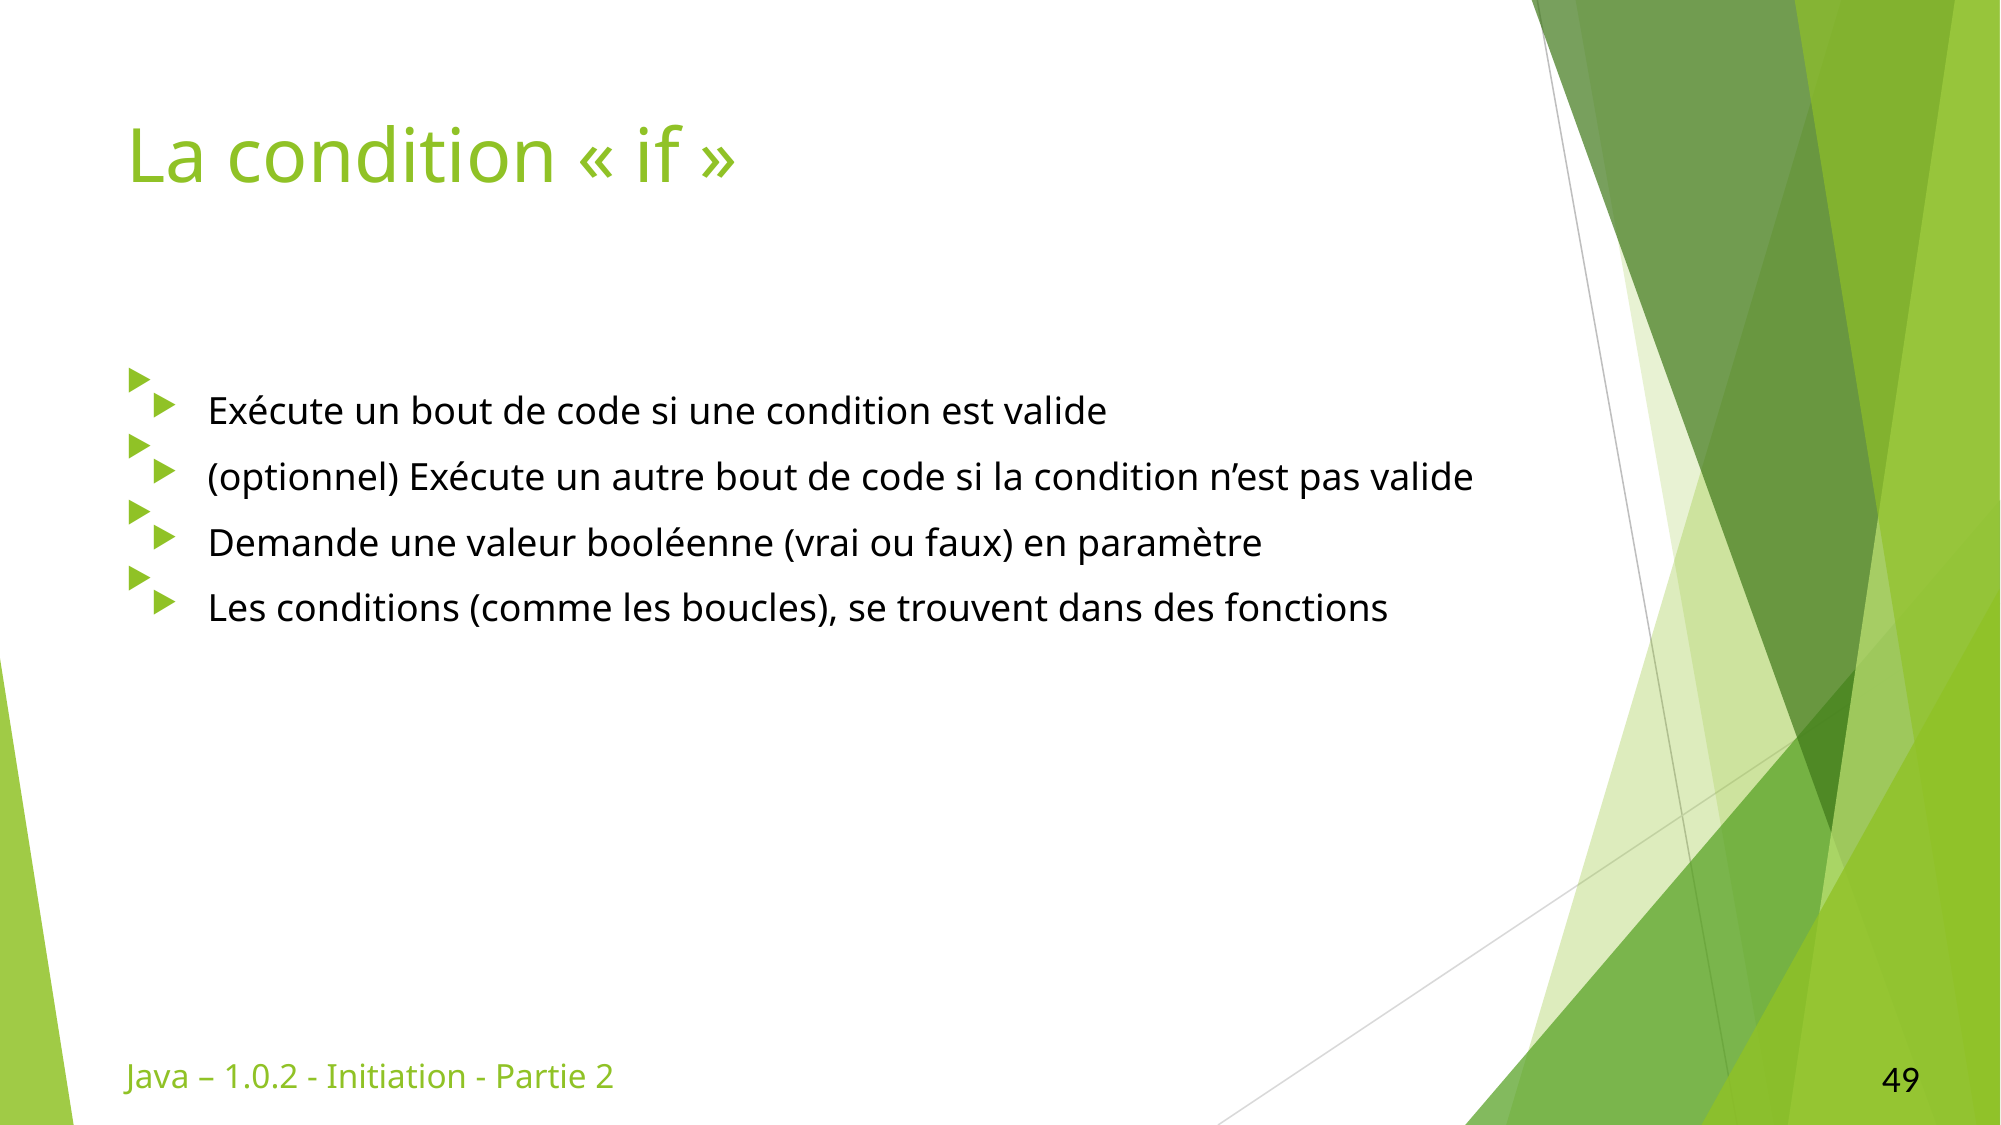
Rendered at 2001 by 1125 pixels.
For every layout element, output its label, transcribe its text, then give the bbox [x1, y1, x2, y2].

text_box Java – 1.0.2 - Initiation - Partie 2 [111, 1047, 1094, 1109]
title La condition « if » [111, 99, 1522, 317]
text_box Exécute un bout de code si une condition est valide (optionnel) Exécute un autre bout de code si la condition n’est pas valide Demande une valeur booléenne (vrai ou faux) en paramètre Les conditions (comme les boucles), se trouvent dans des fonctions [136, 379, 1547, 1017]
list [111, 354, 1522, 992]
text_box [1866, 1047, 1979, 1108]
